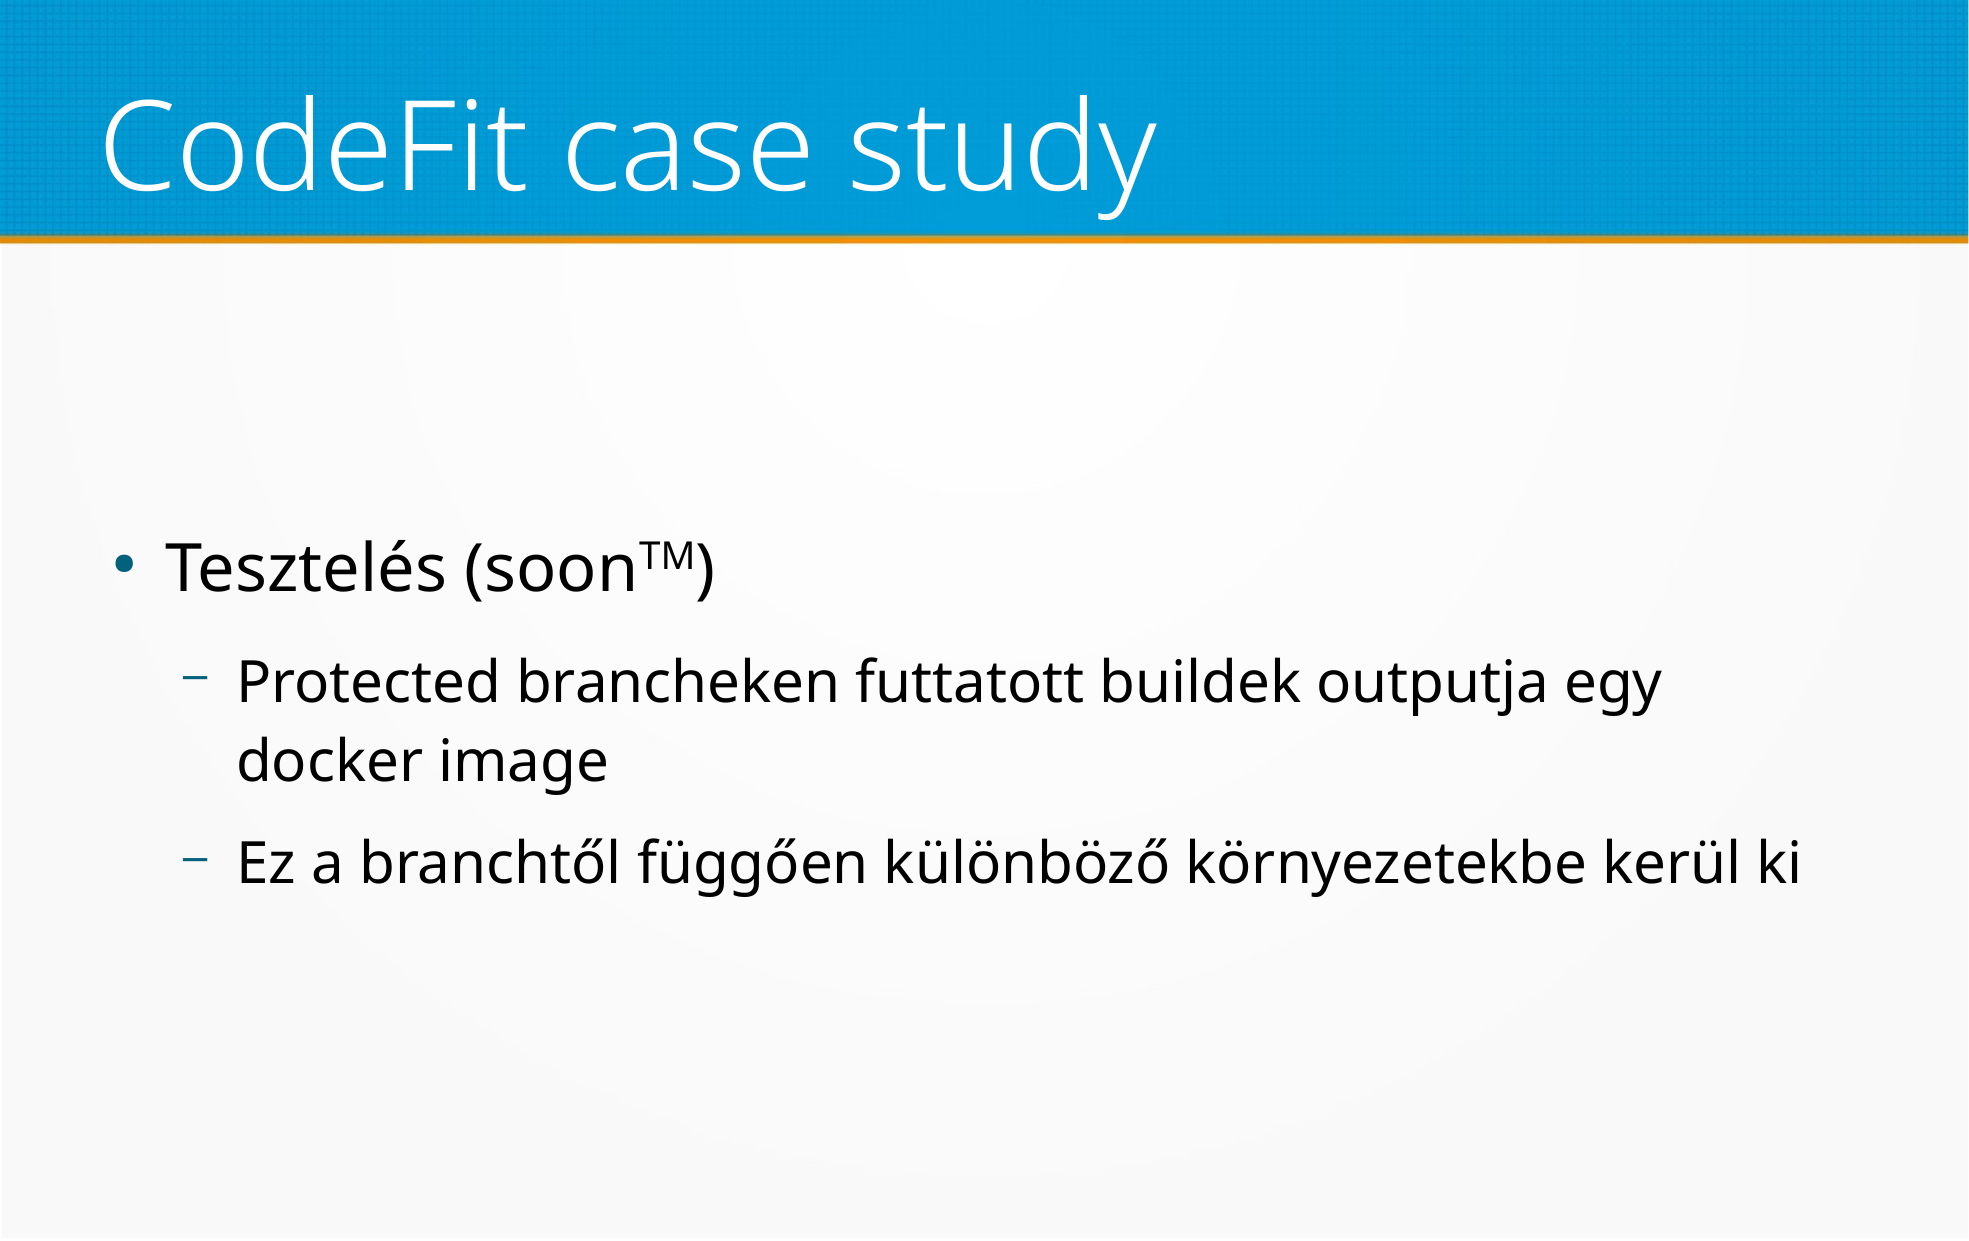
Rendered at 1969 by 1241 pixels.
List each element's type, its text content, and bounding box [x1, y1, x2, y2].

list Tesztelés (soonTM) Protected brancheken futtatott buildek outputja egy docker image Ez a branchtől függően különböző környezetekbe kerül ki [94, 519, 1857, 969]
title CodeFit case study [98, 19, 1870, 227]
picture [0, 233, 1969, 1241]
